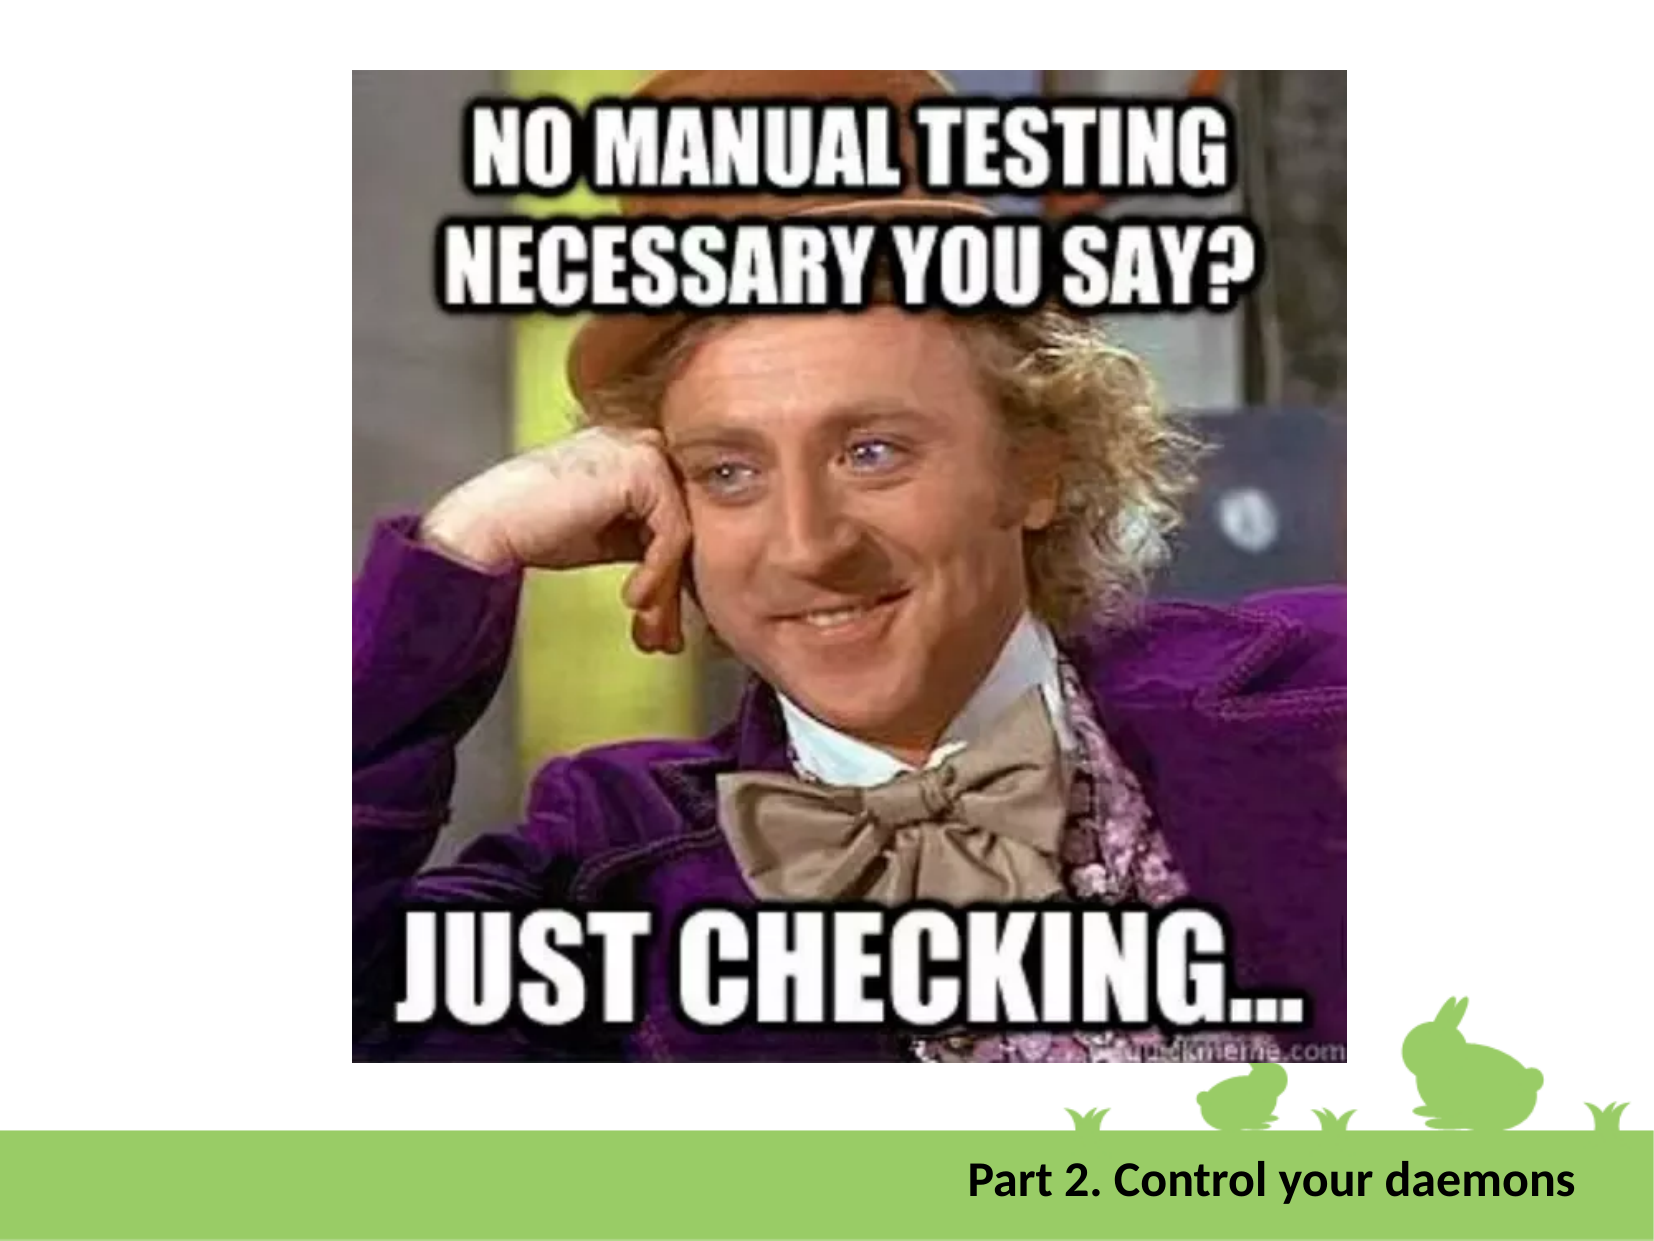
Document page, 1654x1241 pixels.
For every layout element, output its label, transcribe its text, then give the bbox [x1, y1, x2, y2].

text_box Part 2. Control your daemons [874, 1151, 1614, 1217]
picture [0, 0, 1654, 1241]
